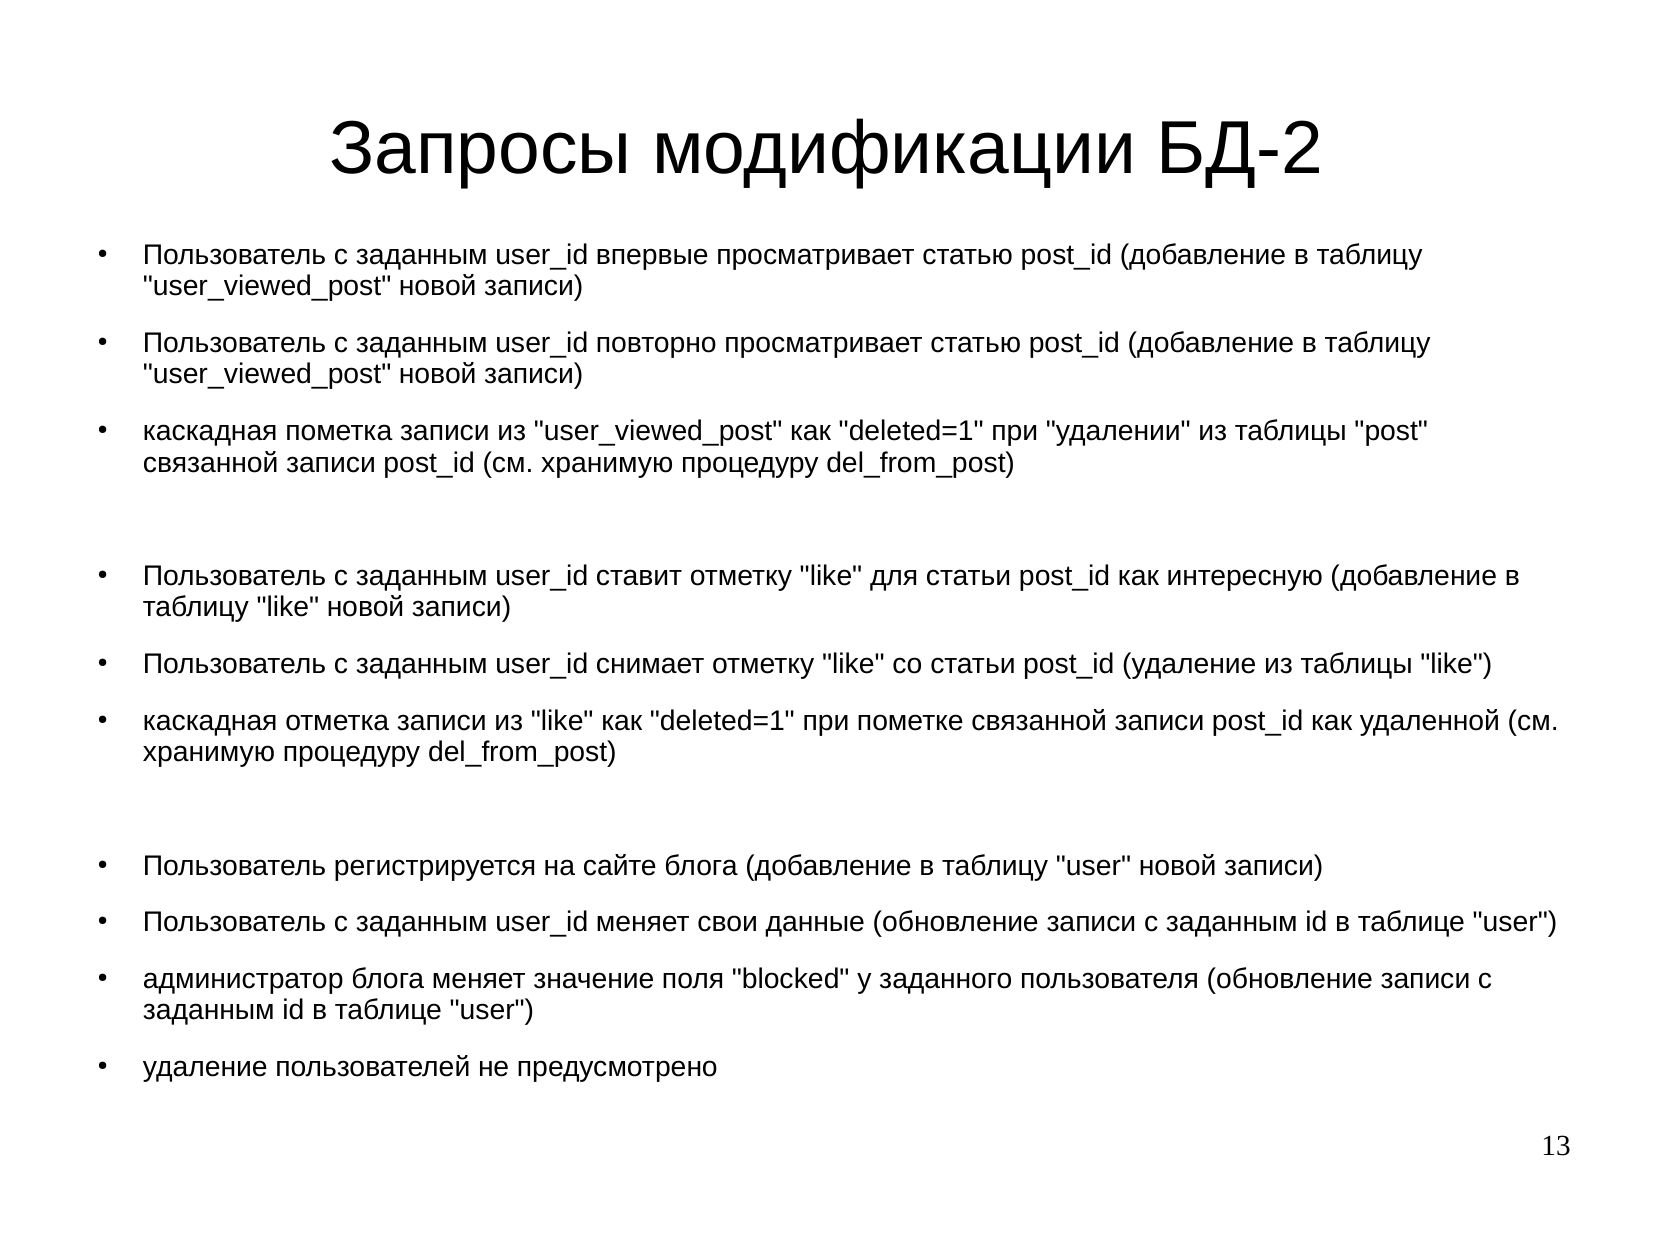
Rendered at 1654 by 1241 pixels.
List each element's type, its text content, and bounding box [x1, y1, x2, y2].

list Пользователь с заданным user_id впервые просматривает статью post_id (добавление в таблицу "user_viewed_post" новой записи) Пользователь с заданным user_id повторно просматривает статью post_id (добавление в таблицу "user_viewed_post" новой записи) каскадная пометка записи из "user_viewed_post" как "deleted=1" при "удалении" из таблицы "post" связанной записи post_id (см. хранимую процедуру del_from_post) Пользователь с заданным user_id ставит отметку "like" для статьи post_id как интересную (добавление в таблицу "like" новой записи) Пользователь с заданным user_id снимает отметку "like" со статьи post_id (удаление из таблицы "like") каскадная отметка записи из "like" как "deleted=1" при пометке связанной записи post_id как удаленной (см. хранимую процедуру del_from_post) Пользователь регистрируется на сайте блога (добавление в таблицу "user" новой записи) Пользователь с заданным user_id меняет свои данные (обновление записи с заданным id в таблице "user") администратор блога меняет значение поля "blocked" у заданного пользователя (обновление записи с заданным id в таблице "user") удаление пользователей не предусмотрено [82, 238, 1571, 1099]
title Запросы модификации БД-2 [82, 43, 1571, 238]
